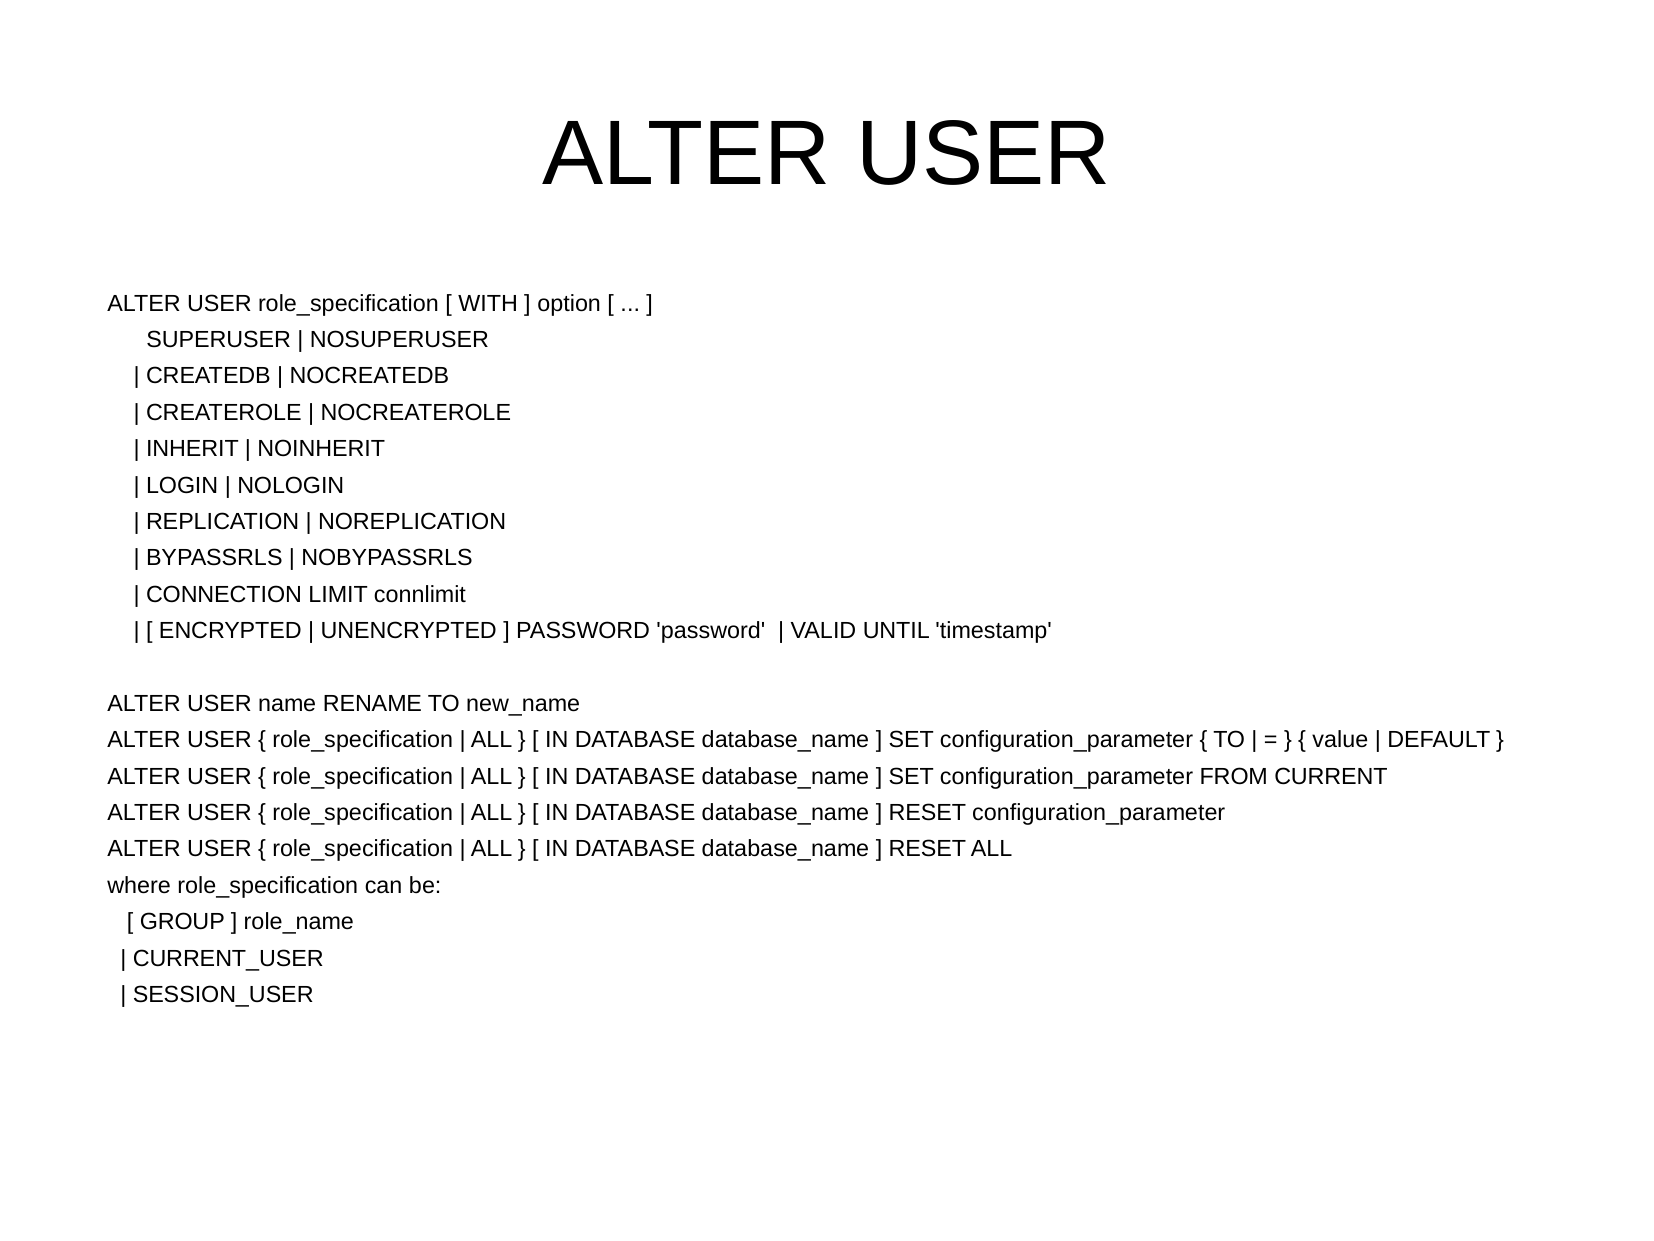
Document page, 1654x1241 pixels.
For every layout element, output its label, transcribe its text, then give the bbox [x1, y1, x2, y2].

title ALTER USER [82, 49, 1571, 257]
list ALTER USER role_specification [ WITH ] option [ ... ] SUPERUSER | NOSUPERUSER | CREATEDB | NOCREATEDB | CREATEROLE | NOCREATEROLE | INHERIT | NOINHERIT | LOGIN | NOLOGIN | REPLICATION | NOREPLICATION | BYPASSRLS | NOBYPASSRLS | CONNECTION LIMIT connlimit | [ ENCRYPTED | UNENCRYPTED ] PASSWORD 'password' | VALID UNTIL 'timestamp' ALTER USER name RENAME TO new_name ALTER USER { role_specification | ALL } [ IN DATABASE database_name ] SET configuration_parameter { TO | = } { value | DEFAULT } ALTER USER { role_specification | ALL } [ IN DATABASE database_name ] SET configuration_parameter FROM CURRENT ALTER USER { role_specification | ALL } [ IN DATABASE database_name ] RESET configuration_parameter ALTER USER { role_specification | ALL } [ IN DATABASE database_name ] RESET ALL where role_specification can be: [ GROUP ] role_name | CURRENT_USER | SESSION_USER [82, 290, 1571, 1010]
